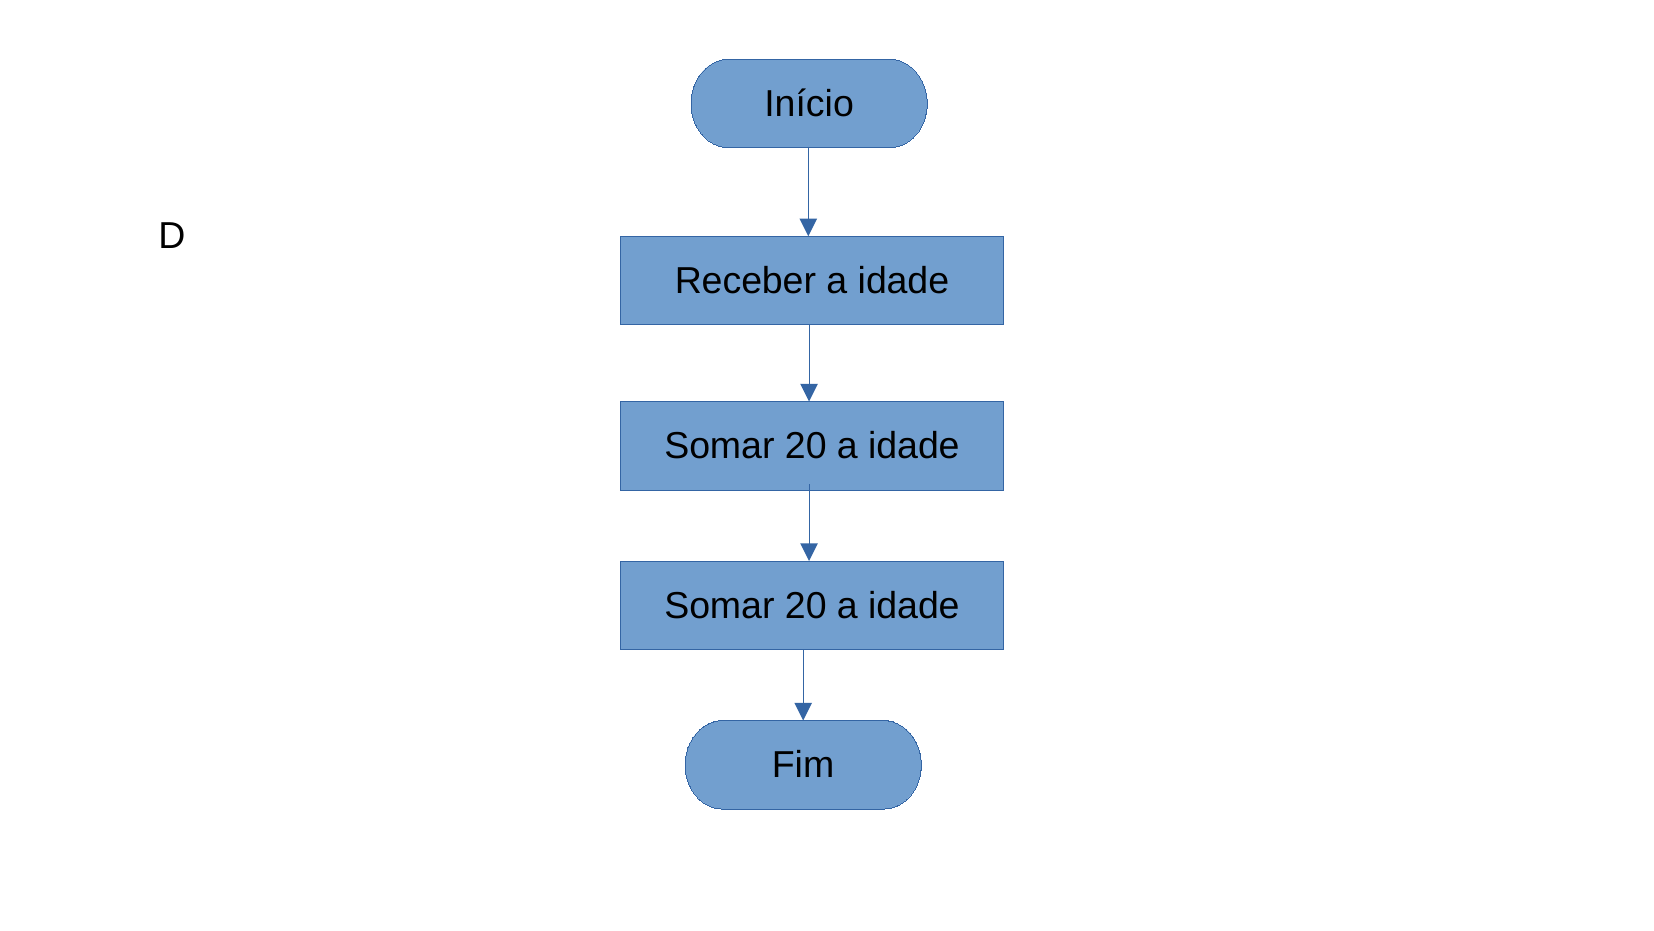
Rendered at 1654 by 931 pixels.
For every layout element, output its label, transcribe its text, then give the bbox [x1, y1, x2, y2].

text_box Fim [685, 720, 922, 810]
text_box Somar 20 a idade [620, 401, 1004, 491]
text_box D [143, 206, 201, 264]
text_box Somar 20 a idade [620, 561, 1004, 650]
text_box Receber a idade [620, 236, 1004, 325]
text_box Início [691, 59, 928, 148]
